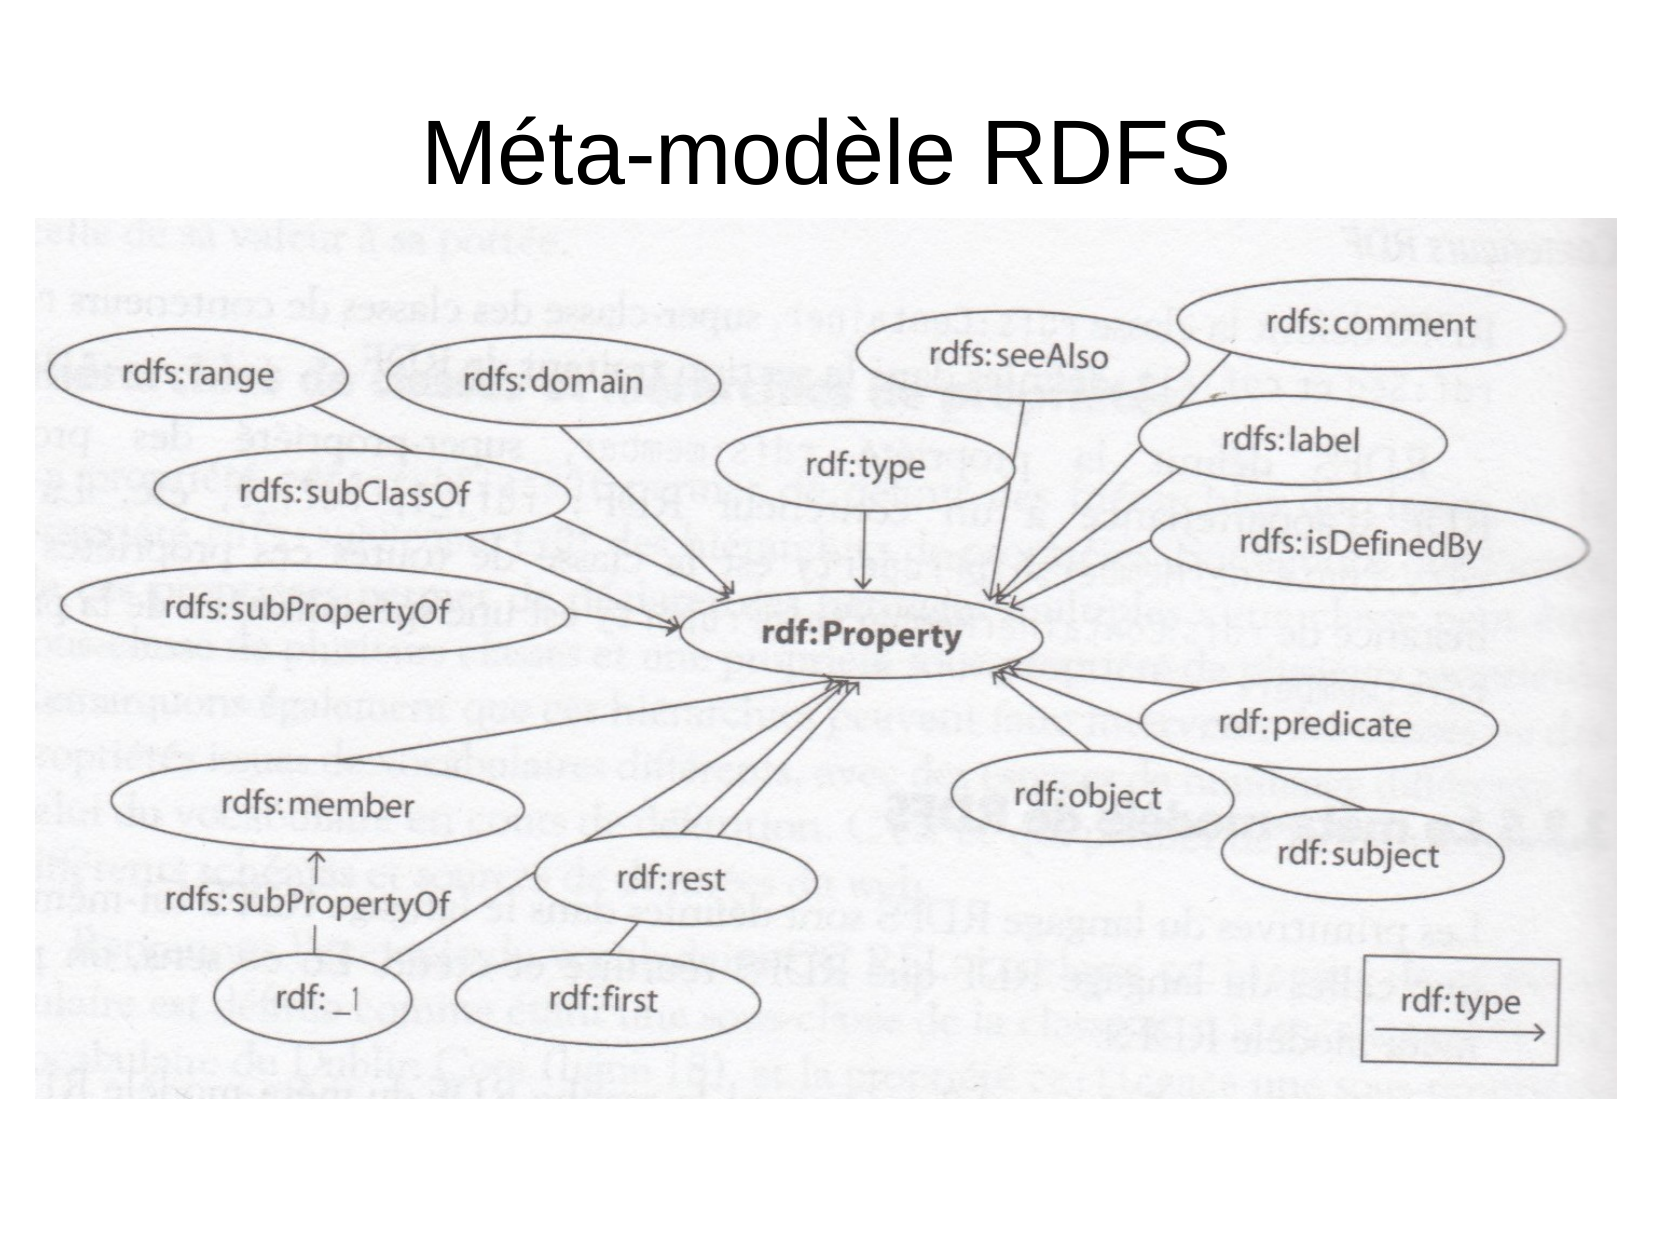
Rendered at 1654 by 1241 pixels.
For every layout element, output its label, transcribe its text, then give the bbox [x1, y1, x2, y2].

title Méta-modèle RDFS [82, 49, 1571, 218]
picture [35, 218, 1617, 1099]
